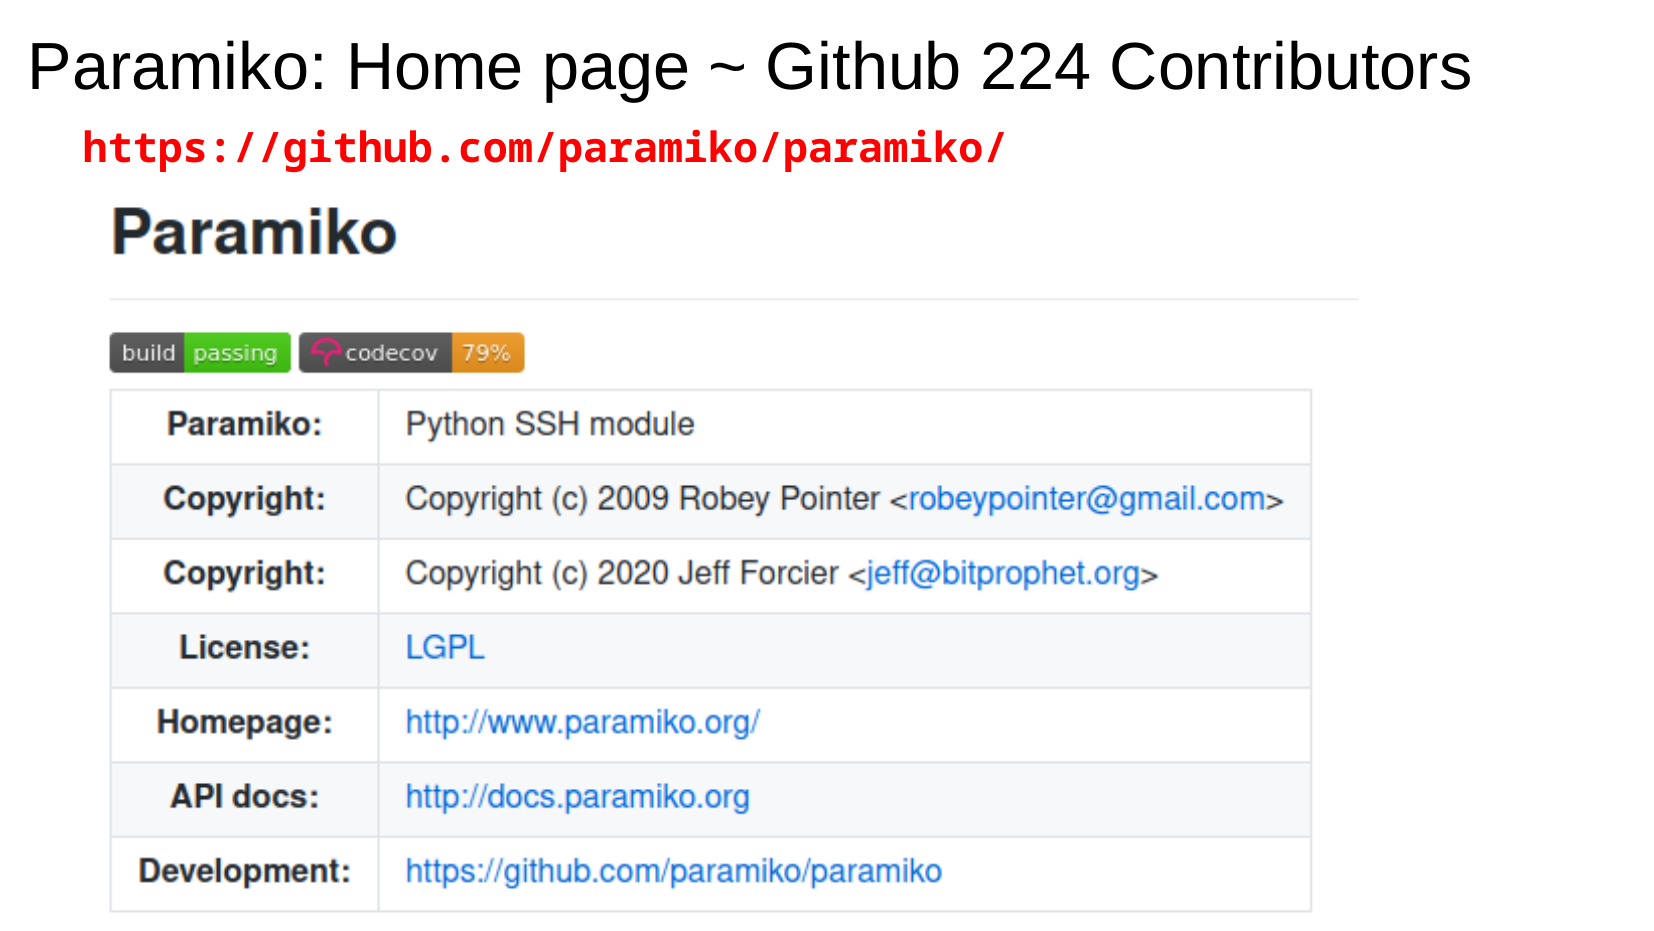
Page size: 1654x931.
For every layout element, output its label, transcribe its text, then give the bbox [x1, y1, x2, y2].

subtitle https://github.com/paramiko/paramiko/ [82, 117, 1654, 657]
picture [88, 188, 1359, 931]
title Paramiko: Home page ~ Github 224 Contributors [27, 28, 1619, 104]
